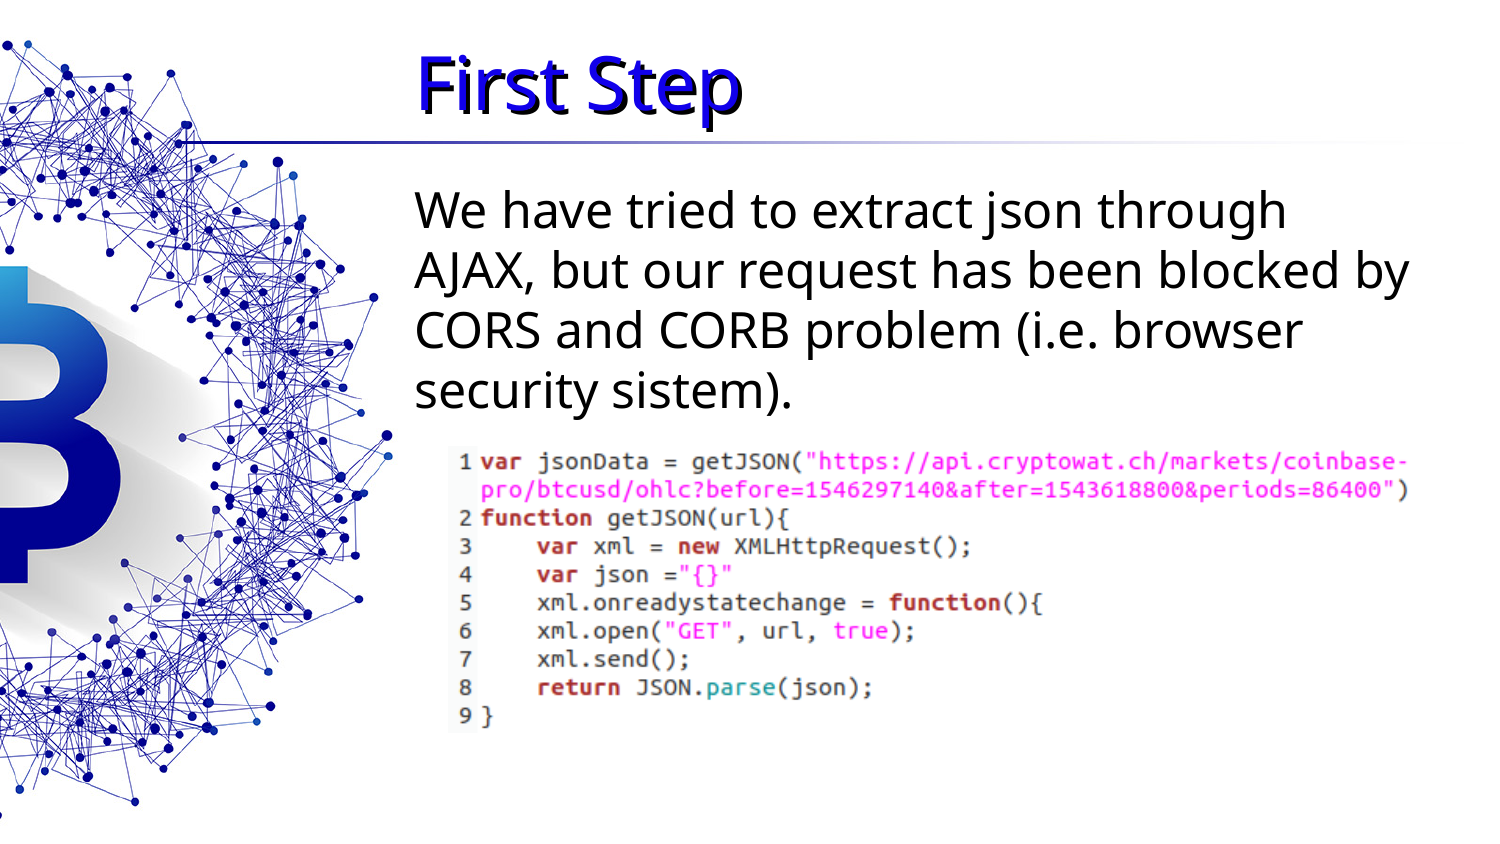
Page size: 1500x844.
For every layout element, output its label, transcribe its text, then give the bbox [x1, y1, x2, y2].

picture [0, 0, 1500, 844]
title First Step [399, 21, 1427, 141]
list We have tried to extract json through AJAX, but our request has been blocked by CORS and CORB problem (i.e. browser security sistem). [399, 171, 1427, 748]
